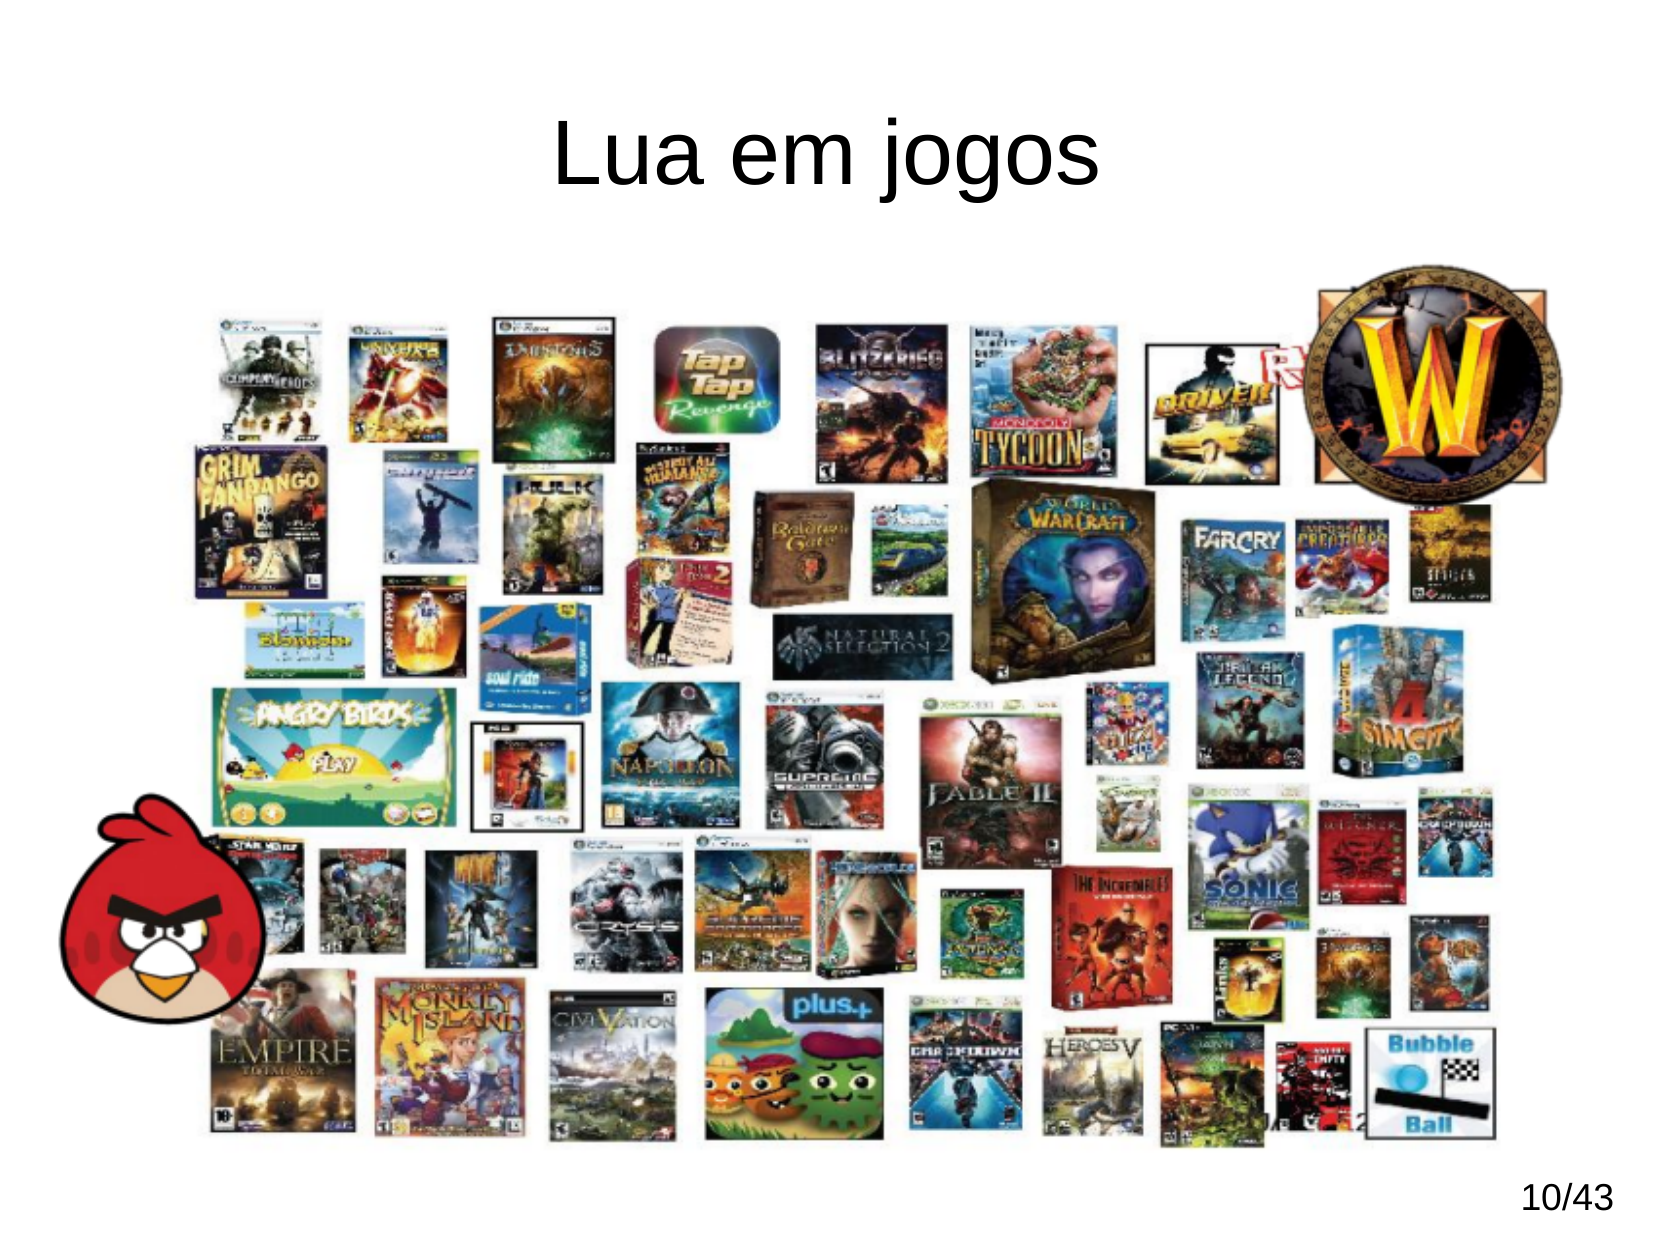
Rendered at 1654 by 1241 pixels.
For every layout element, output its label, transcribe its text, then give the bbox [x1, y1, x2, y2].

title Lua em jogos [82, 49, 1571, 221]
text_box 10/43 [1495, 1168, 1630, 1239]
picture [30, 221, 1606, 1212]
